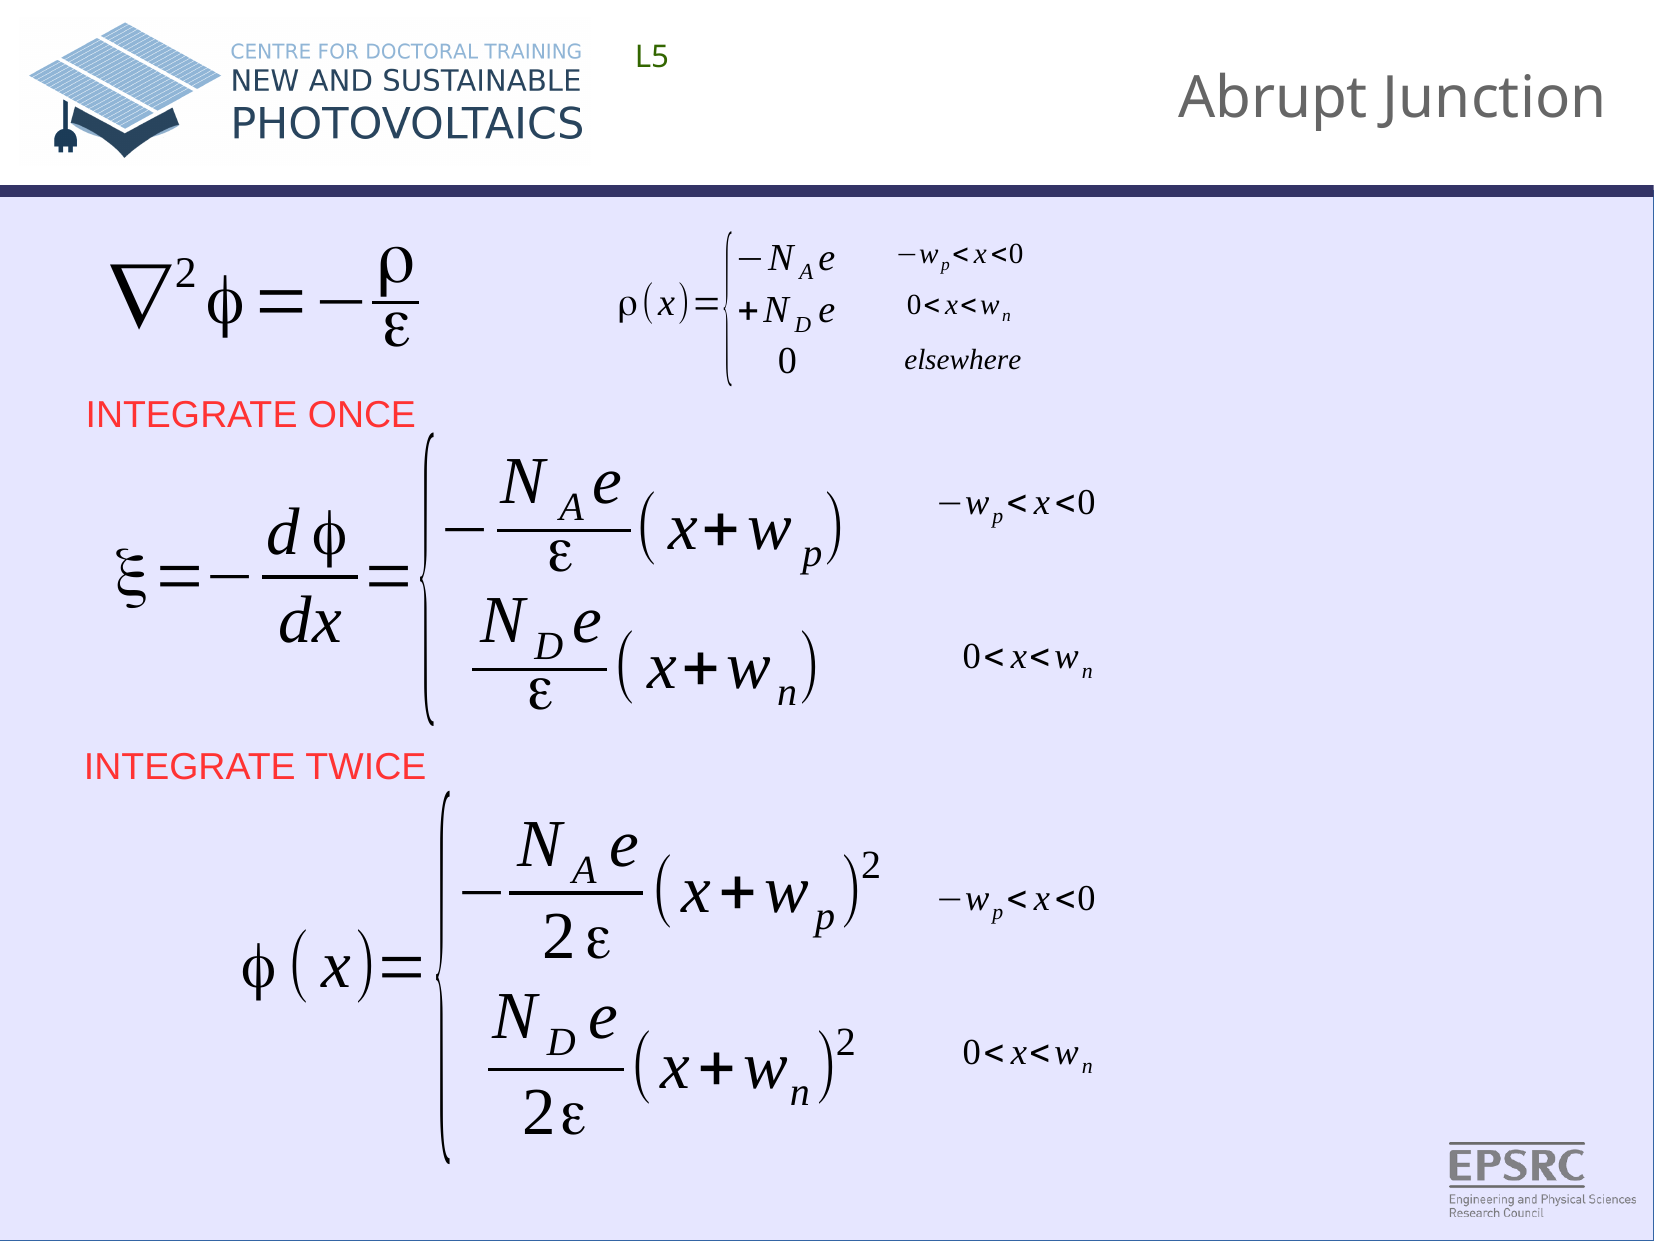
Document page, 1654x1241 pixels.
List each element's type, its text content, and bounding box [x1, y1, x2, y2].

chart [899, 289, 1018, 327]
chart [953, 636, 1101, 684]
chart [926, 878, 1106, 926]
text_box INTEGRATE TWICE [69, 737, 442, 795]
chart [888, 237, 1031, 276]
chart [953, 1032, 1101, 1080]
chart [224, 786, 901, 1167]
chart [87, 241, 441, 352]
chart [926, 482, 1106, 530]
chart [607, 229, 849, 389]
text_box INTEGRATE ONCE [70, 386, 431, 444]
picture [19, 17, 591, 166]
text_box [0, 197, 1654, 1241]
chart [897, 344, 1029, 378]
chart [98, 428, 865, 729]
text_box L5 [620, 29, 880, 80]
text_box Abrupt Junction [770, 51, 1622, 142]
picture [1449, 1142, 1636, 1217]
